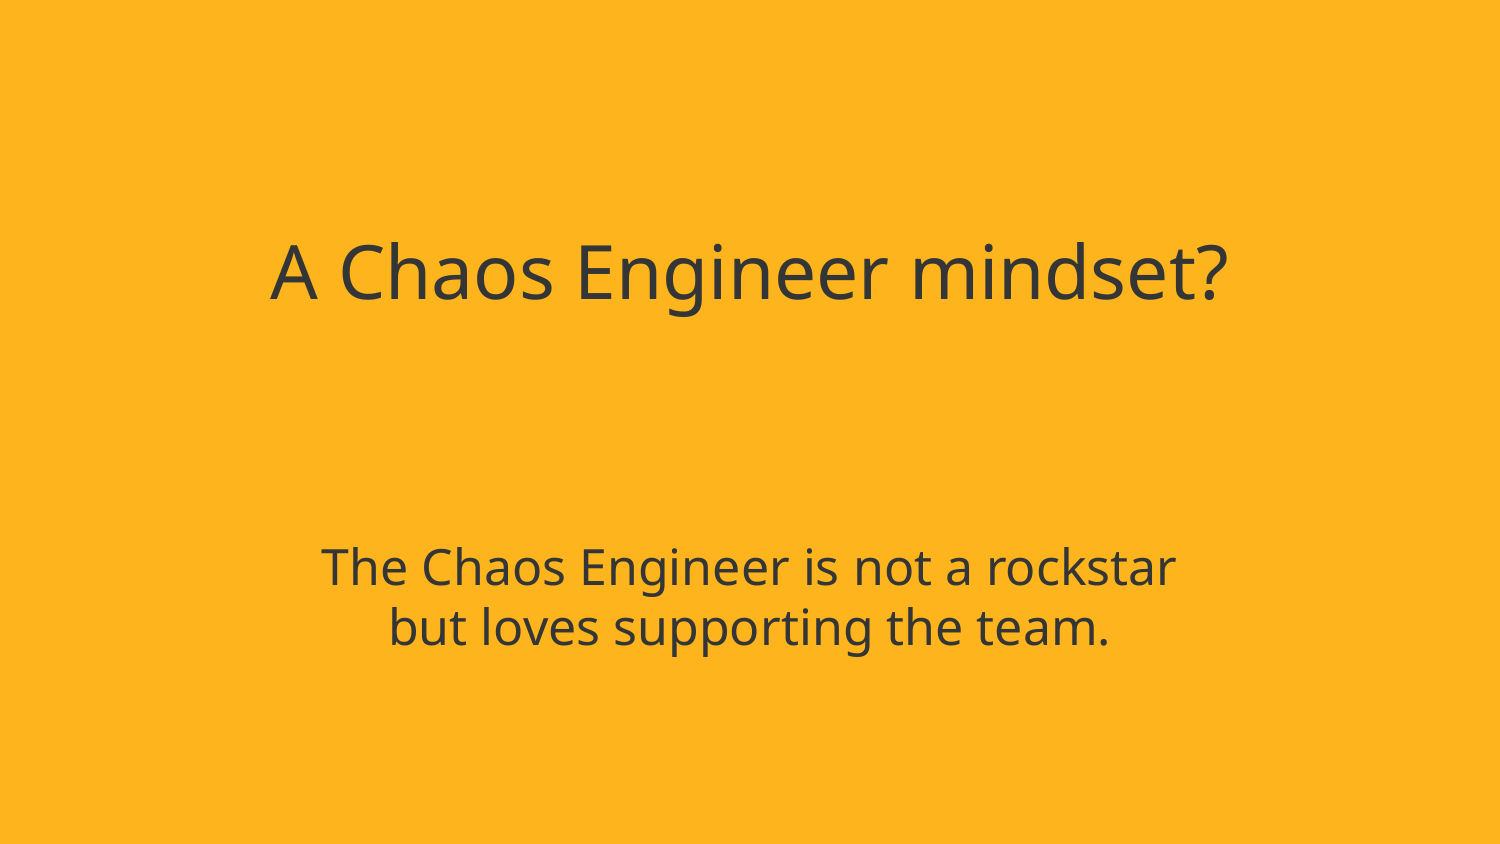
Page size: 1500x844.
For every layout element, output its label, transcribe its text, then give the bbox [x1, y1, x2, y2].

list The Chaos Engineer is not a rockstar but loves supporting the team. [51, 484, 1449, 706]
title A Chaos Engineer mindset? [51, 209, 1449, 341]
